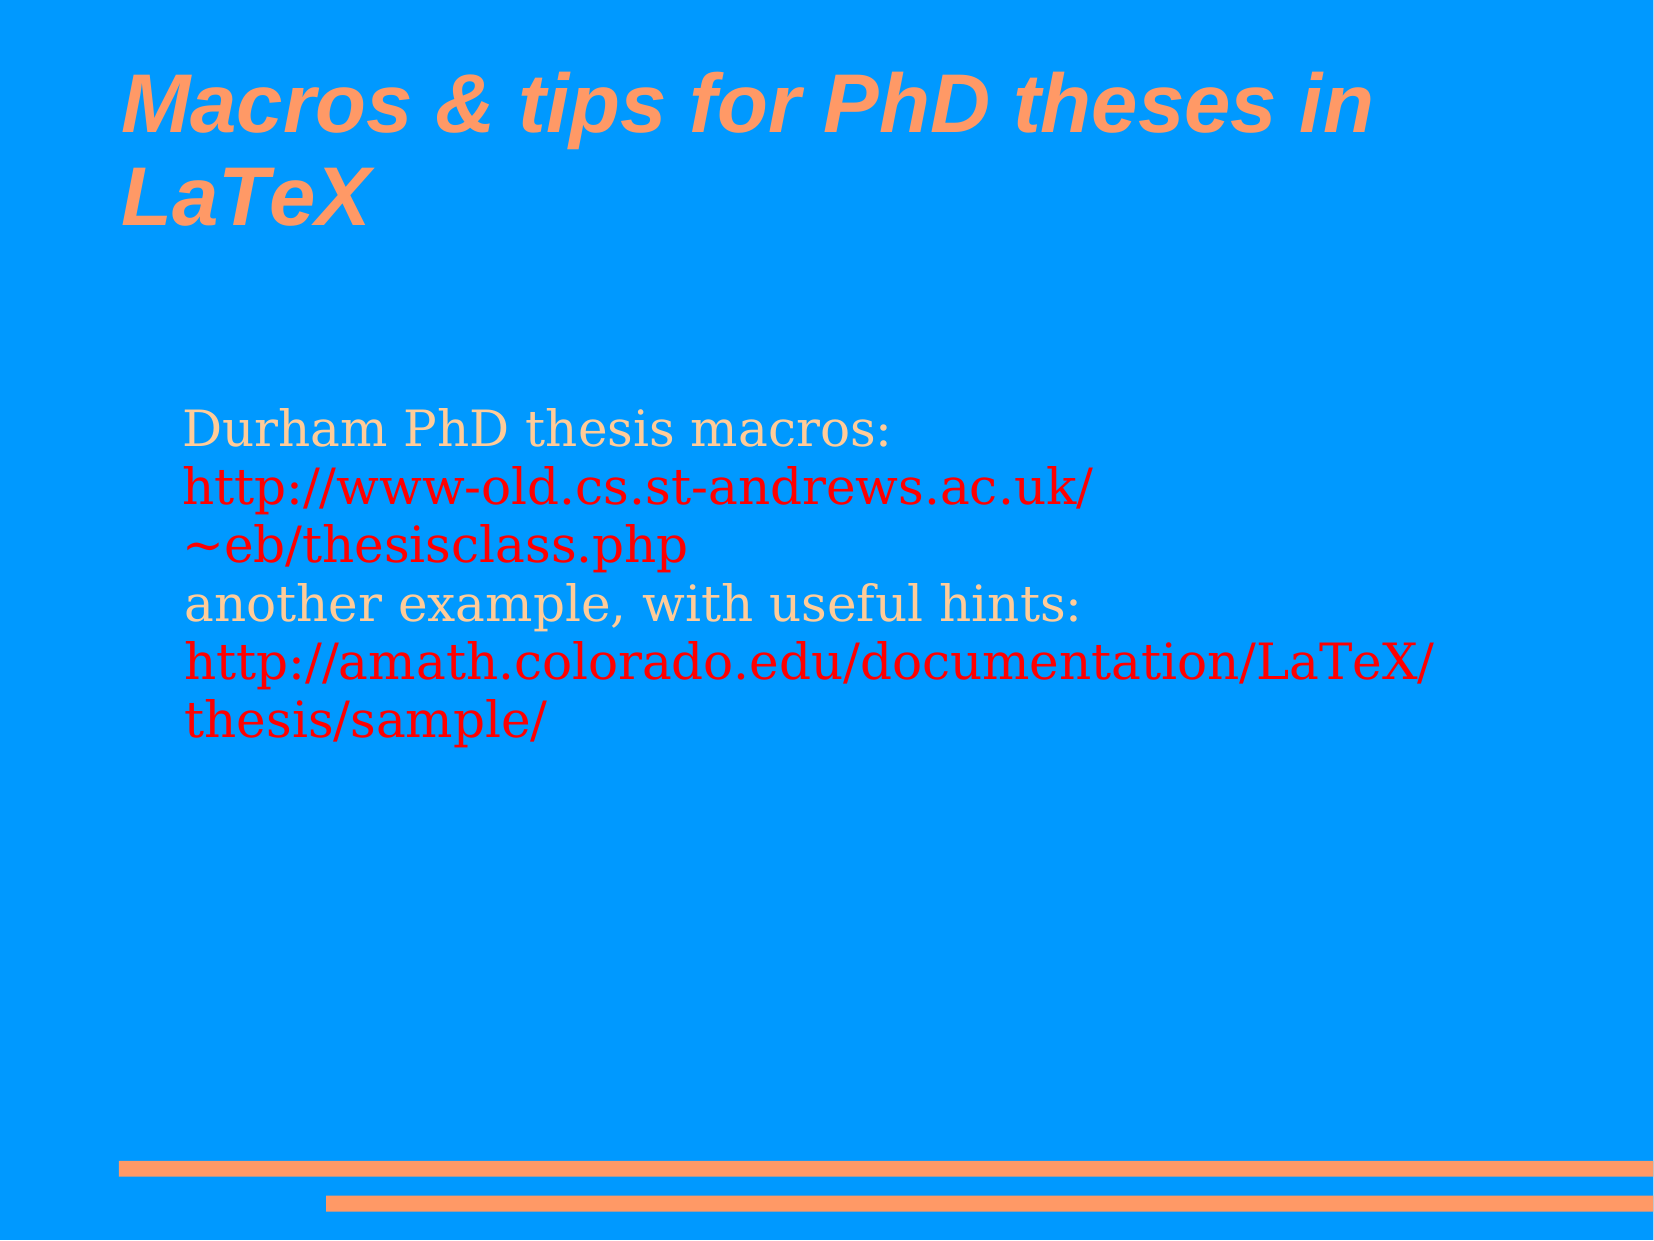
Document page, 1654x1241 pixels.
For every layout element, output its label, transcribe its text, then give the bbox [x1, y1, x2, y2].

text_box another example, with useful hints: http://amath.colorado.edu/documentation/LaTeX/ thesis/sample/ [184, 574, 1502, 750]
title Macros & tips for PhD theses in LaTeX [121, 42, 1534, 258]
text_box Durham PhD thesis macros: http://www-old.cs.st-andrews.ac.uk/ ~eb/thesisclass.php [182, 399, 1412, 692]
